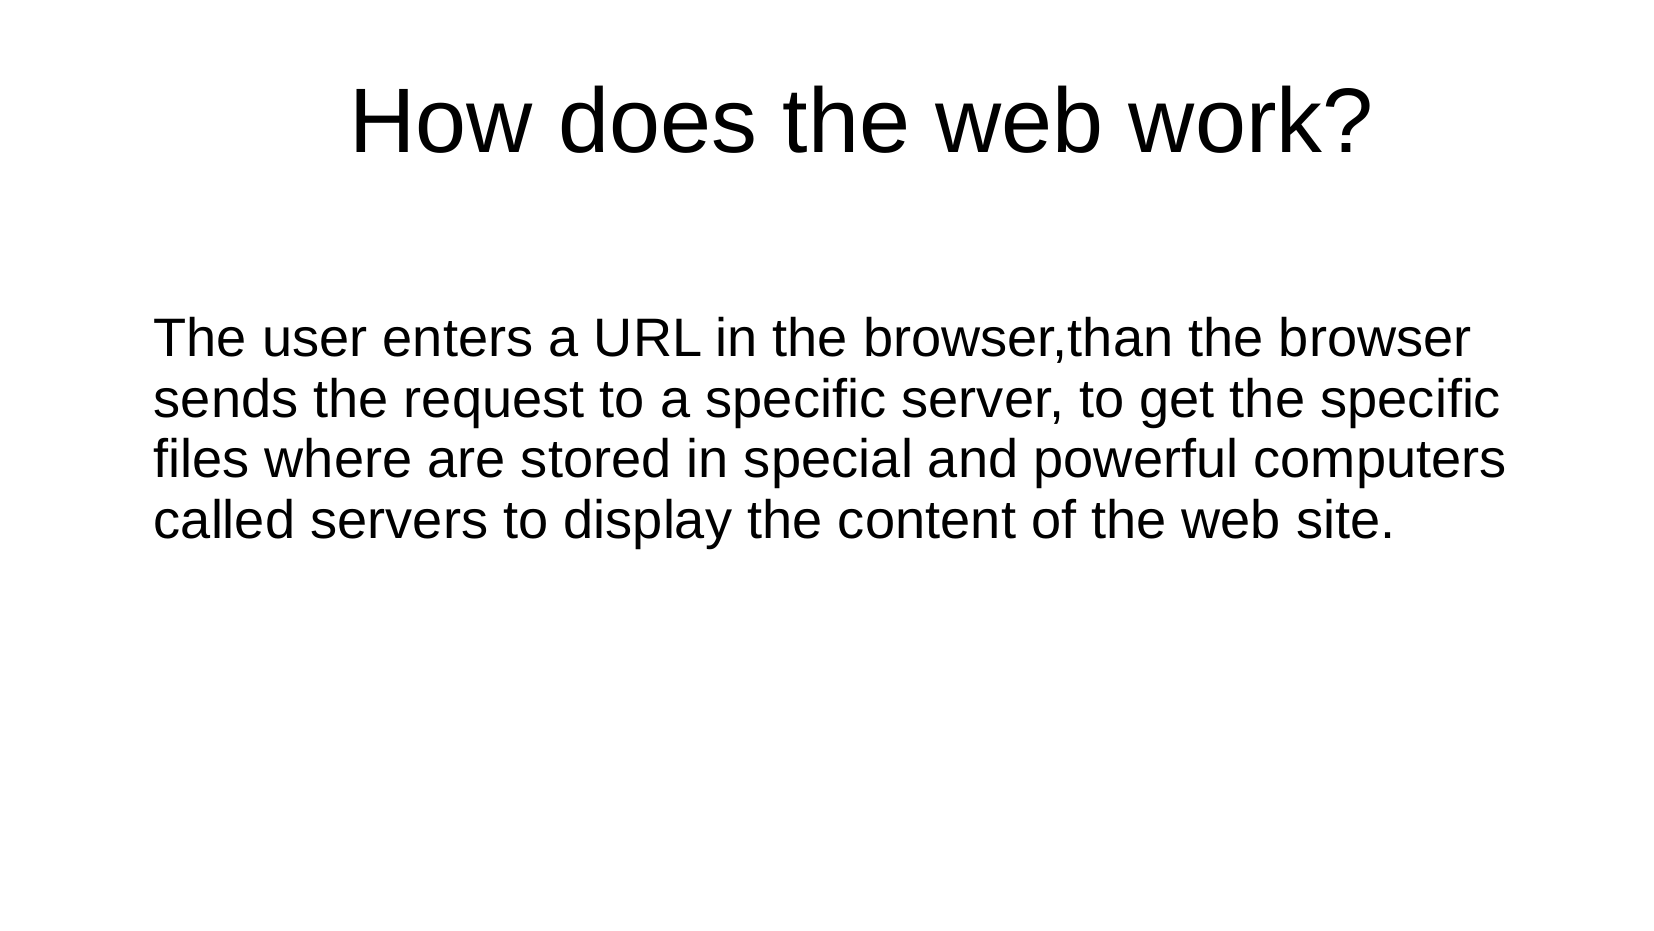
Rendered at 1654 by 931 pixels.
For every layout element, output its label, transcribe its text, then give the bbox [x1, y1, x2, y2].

title How does the web work? [82, 42, 1571, 199]
list The user enters a URL in the browser,than the browser sends the request to a specific server, to get the specific files where are stored in special and powerful computers called servers to display the content of the web site. [82, 217, 1571, 758]
